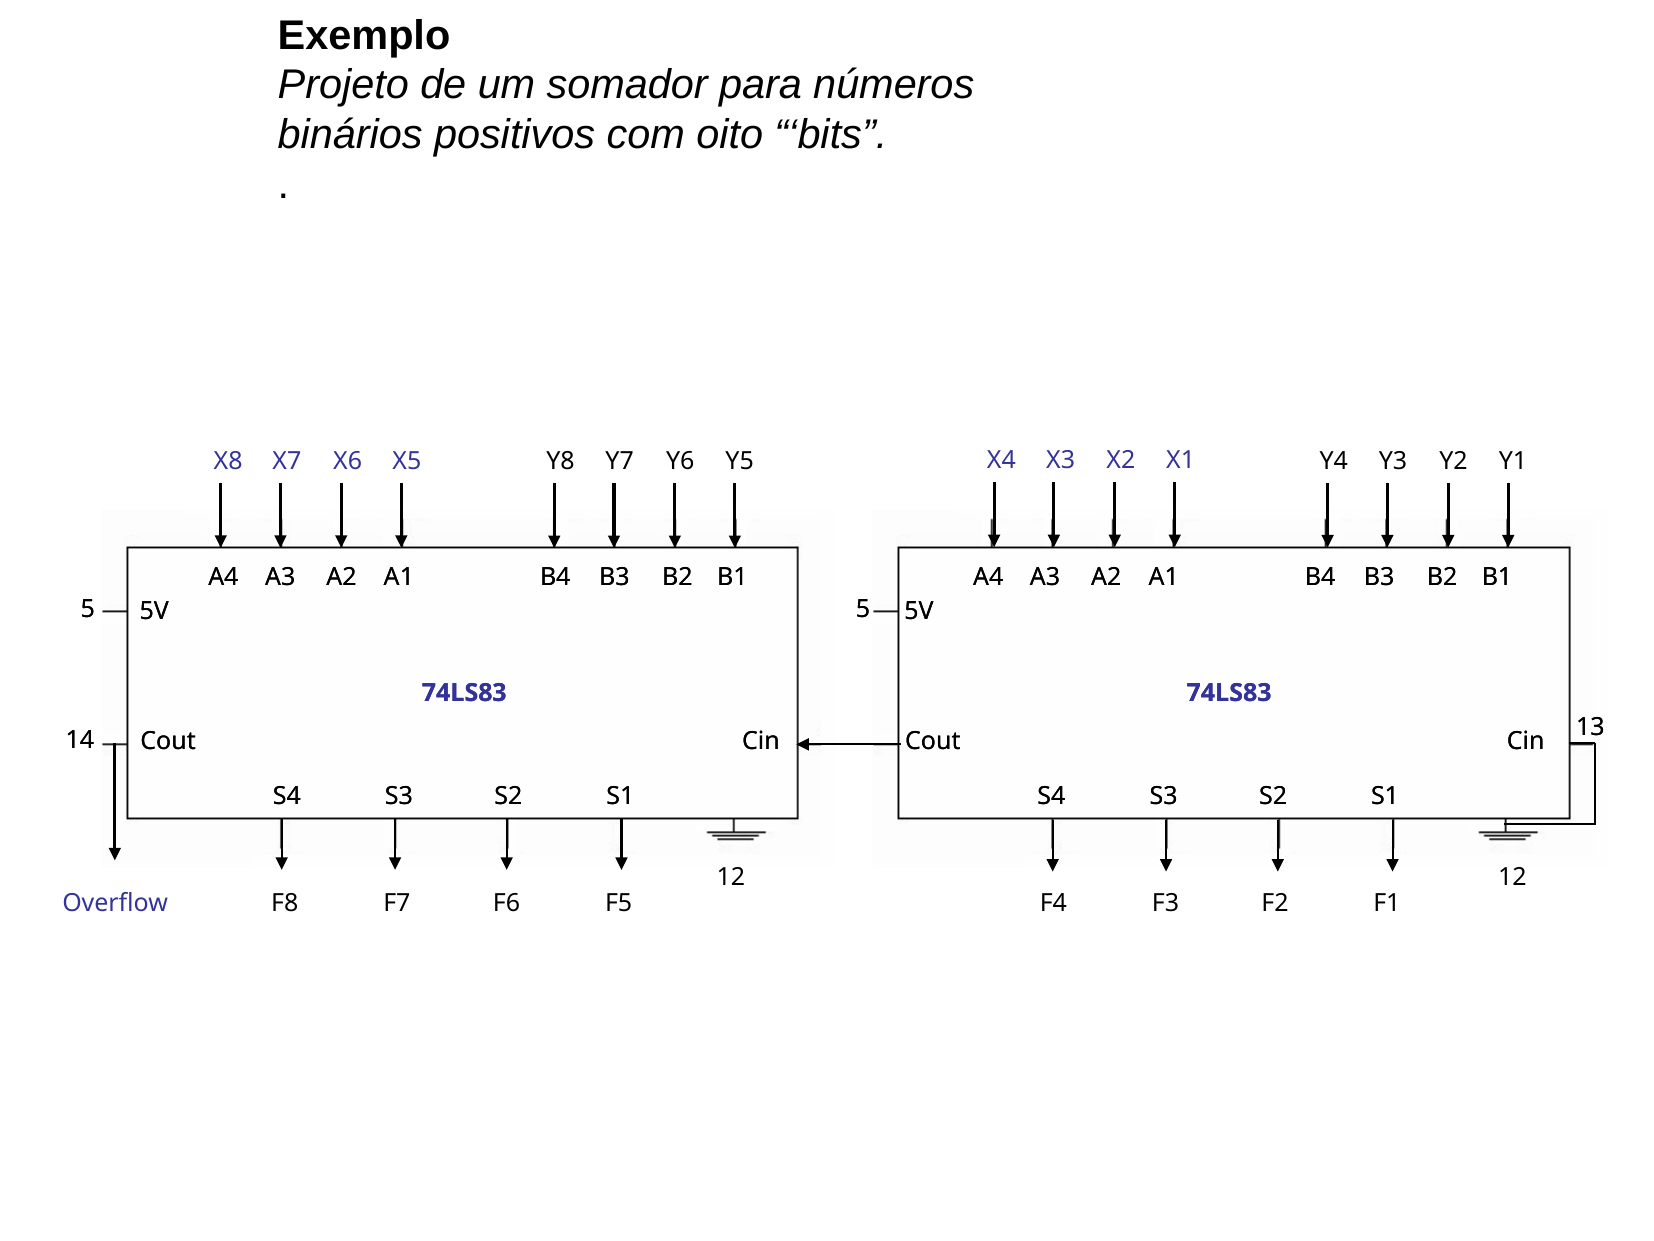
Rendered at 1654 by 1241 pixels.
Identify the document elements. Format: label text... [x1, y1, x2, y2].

text_box 5 [80, 593, 96, 624]
text_box Cin [742, 724, 780, 755]
text_box Y2 [1439, 444, 1468, 475]
text_box Cout [140, 724, 196, 755]
text_box Cout [905, 724, 961, 755]
text_box 5V [904, 594, 934, 625]
text_box X4 [986, 443, 1016, 474]
text_box Y8 [546, 444, 575, 475]
text_box A3 [265, 560, 296, 591]
text_box A1 [383, 560, 415, 591]
text_box F1 [1373, 886, 1401, 917]
text_box 12 [716, 860, 746, 891]
text_box X8 [213, 444, 243, 475]
text_box Cin [1506, 724, 1545, 755]
text_box S1 [1371, 779, 1400, 810]
text_box 14 [65, 723, 95, 754]
text_box Y4 [1319, 444, 1349, 475]
text_box Y3 [1378, 444, 1408, 475]
text_box 5 [855, 593, 871, 624]
text_box S4 [272, 779, 301, 810]
text_box A4 [973, 560, 1004, 591]
text_box X1 [1165, 443, 1196, 474]
text_box S4 [1037, 779, 1066, 810]
picture [872, 509, 1609, 868]
text_box A1 [1148, 560, 1179, 591]
text_box A2 [326, 560, 357, 591]
text_box B2 [1426, 560, 1458, 591]
text_box B3 [1363, 560, 1395, 591]
text_box A3 [1029, 560, 1061, 591]
text_box X7 [272, 444, 302, 475]
text_box B1 [717, 560, 748, 591]
text_box X6 [333, 444, 363, 475]
text_box B4 [1304, 560, 1336, 591]
text_box A4 [208, 560, 239, 591]
text_box X5 [392, 444, 422, 475]
text_box A2 [1091, 560, 1122, 591]
text_box B4 [540, 560, 571, 591]
text_box F4 [1039, 886, 1068, 917]
text_box F6 [492, 886, 521, 917]
picture [101, 509, 837, 868]
text_box S1 [606, 779, 635, 810]
text_box B3 [599, 560, 630, 591]
text_box 74LS83 [1186, 676, 1272, 707]
text_box F3 [1151, 886, 1180, 917]
text_box Exemplo Projeto de um somador para números binários positivos com oito “‘bits”. . [227, 0, 1055, 215]
text_box Y7 [605, 444, 635, 475]
text_box B2 [662, 560, 693, 591]
text_box 5V [139, 594, 169, 625]
text_box F7 [383, 886, 411, 917]
text_box Overflow [62, 886, 169, 917]
text_box 12 [1498, 860, 1527, 891]
text_box S2 [494, 779, 523, 810]
text_box S3 [1149, 779, 1178, 810]
text_box 13 [1576, 710, 1605, 741]
text_box F5 [604, 886, 633, 917]
text_box F8 [271, 886, 299, 917]
text_box F2 [1261, 886, 1289, 917]
text_box X2 [1106, 443, 1136, 474]
text_box Y6 [665, 444, 695, 475]
text_box 74LS83 [421, 676, 508, 707]
text_box X3 [1045, 443, 1076, 474]
text_box Y1 [1498, 444, 1528, 475]
text_box B1 [1481, 560, 1513, 591]
text_box Y5 [725, 444, 754, 475]
text_box S2 [1259, 779, 1288, 810]
text_box S3 [384, 779, 413, 810]
